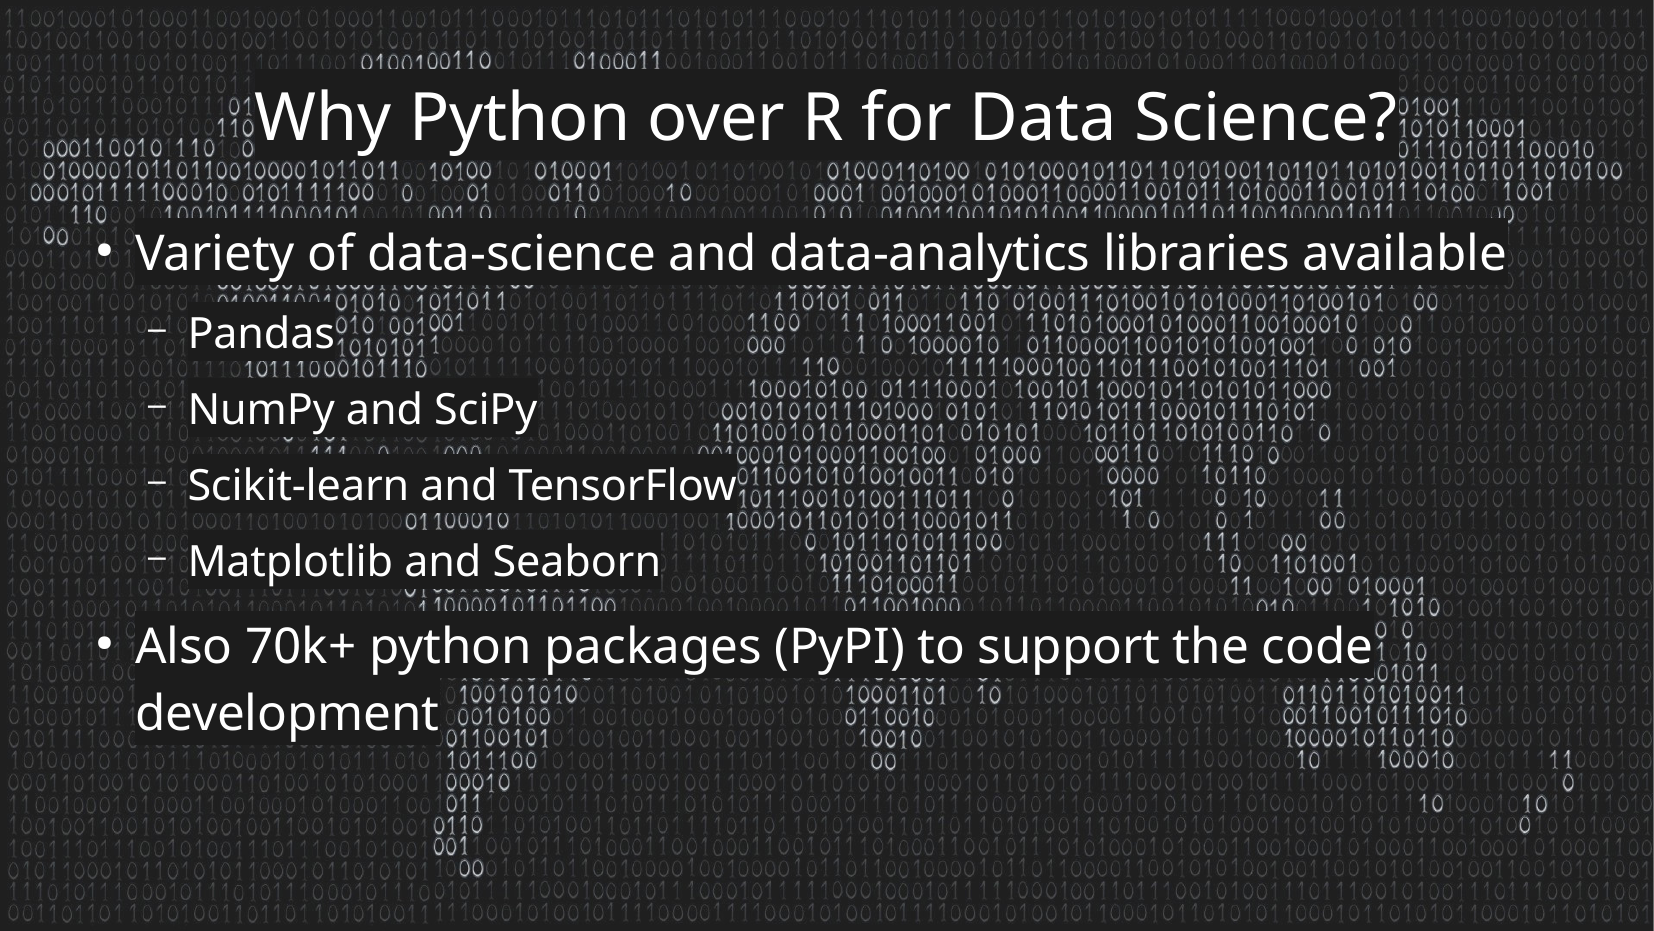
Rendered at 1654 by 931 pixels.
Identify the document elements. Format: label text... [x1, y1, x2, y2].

picture [0, 0, 1654, 931]
title Why Python over R for Data Science? [82, 37, 1571, 193]
list Variety of data-science and data-analytics libraries available Pandas NumPy and SciPy Scikit-learn and TensorFlow Matplotlib and Seaborn Also 70k+ python packages (PyPI) to support the code development [82, 217, 1571, 758]
